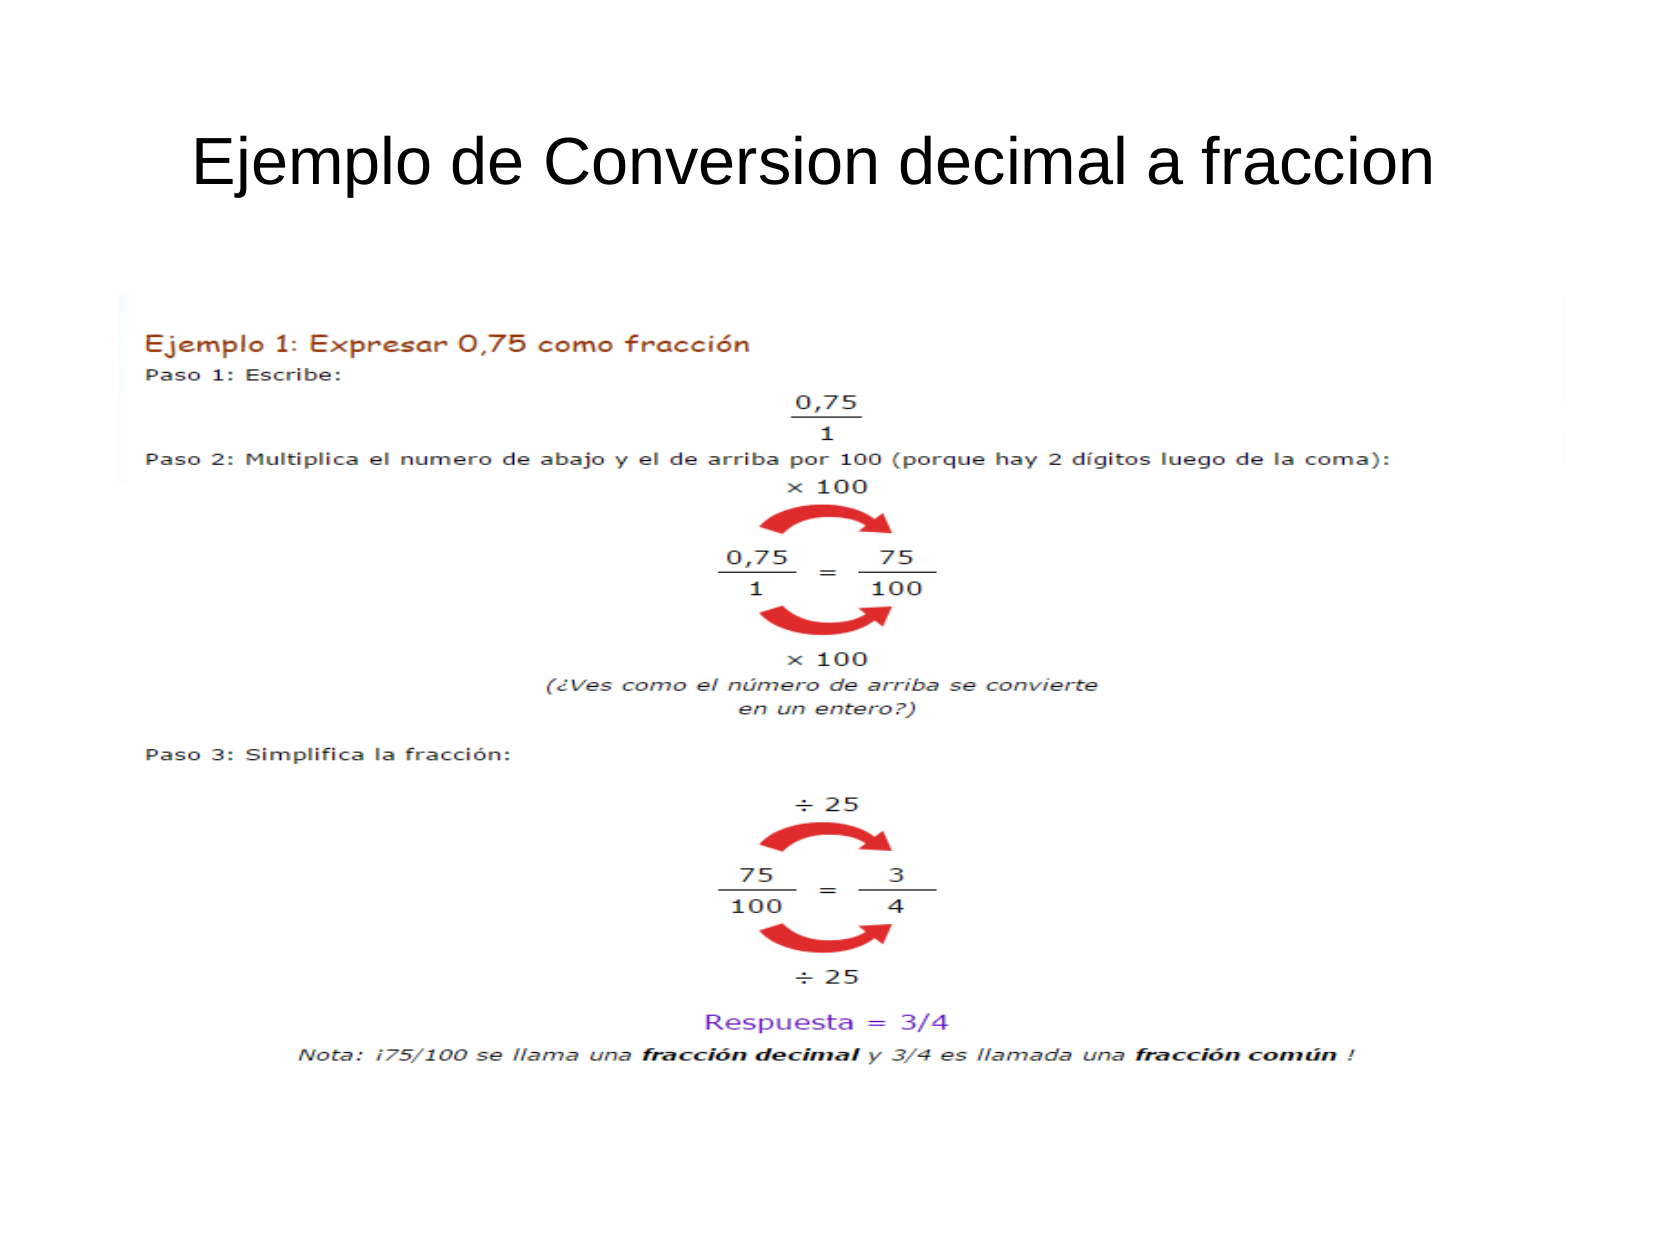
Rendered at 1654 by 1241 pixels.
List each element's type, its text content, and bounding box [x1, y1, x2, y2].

picture [118, 295, 1565, 1093]
title Ejemplo de Conversion decimal a fraccion [82, 49, 1571, 257]
